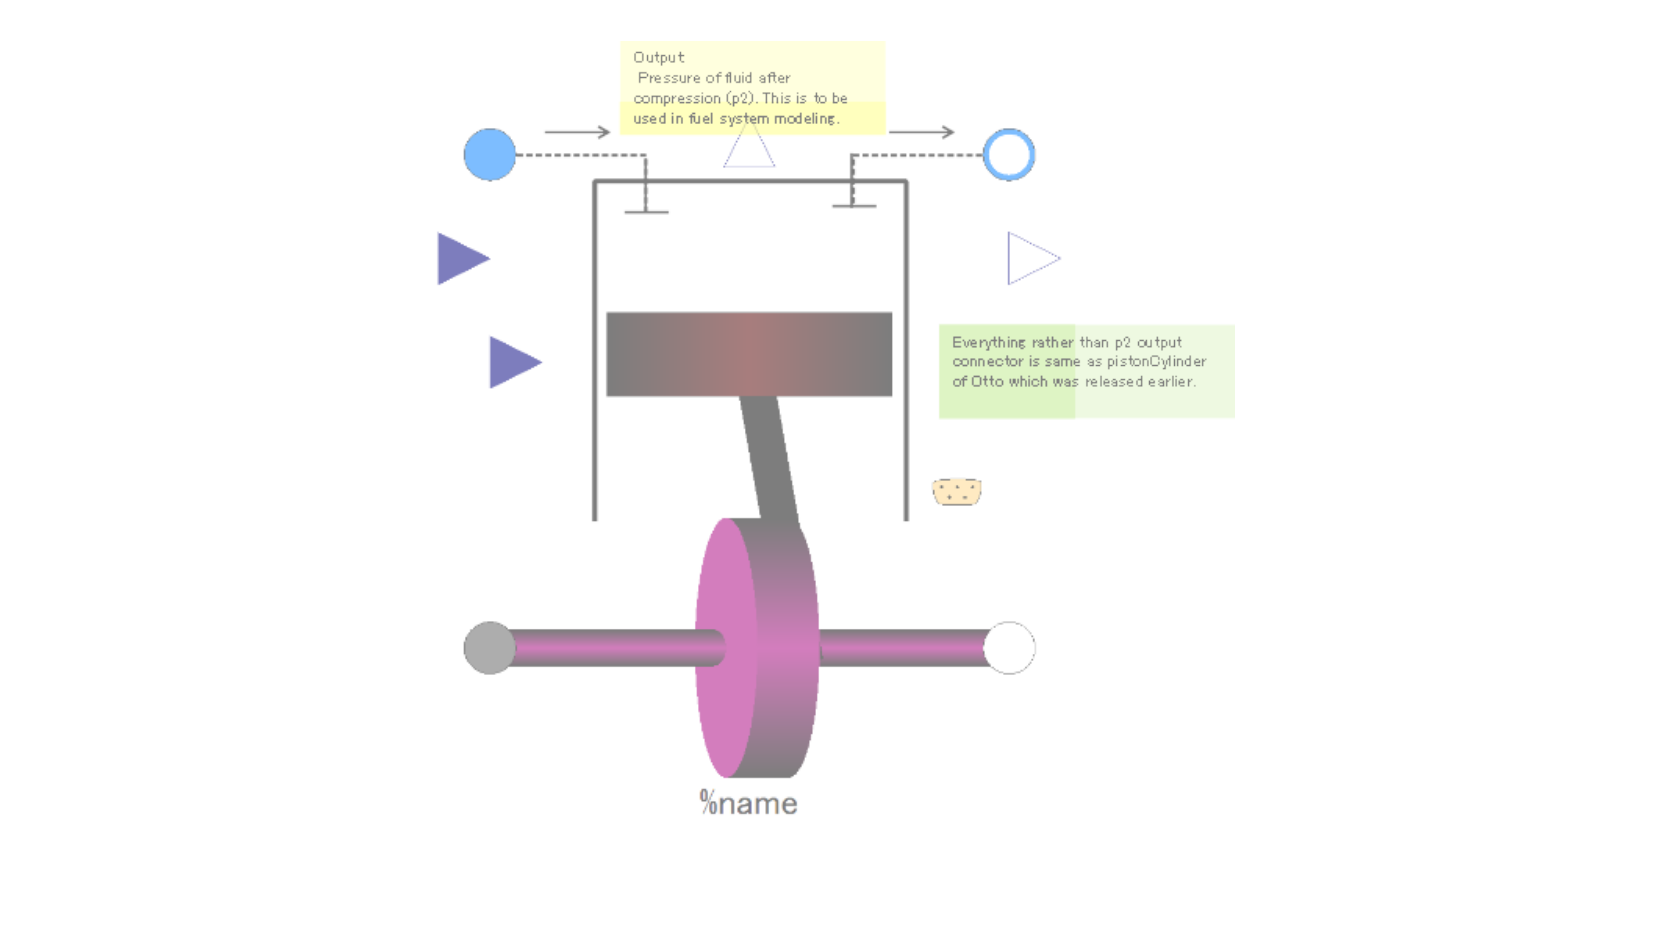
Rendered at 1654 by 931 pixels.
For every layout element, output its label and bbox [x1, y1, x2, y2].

picture [425, 41, 1235, 833]
